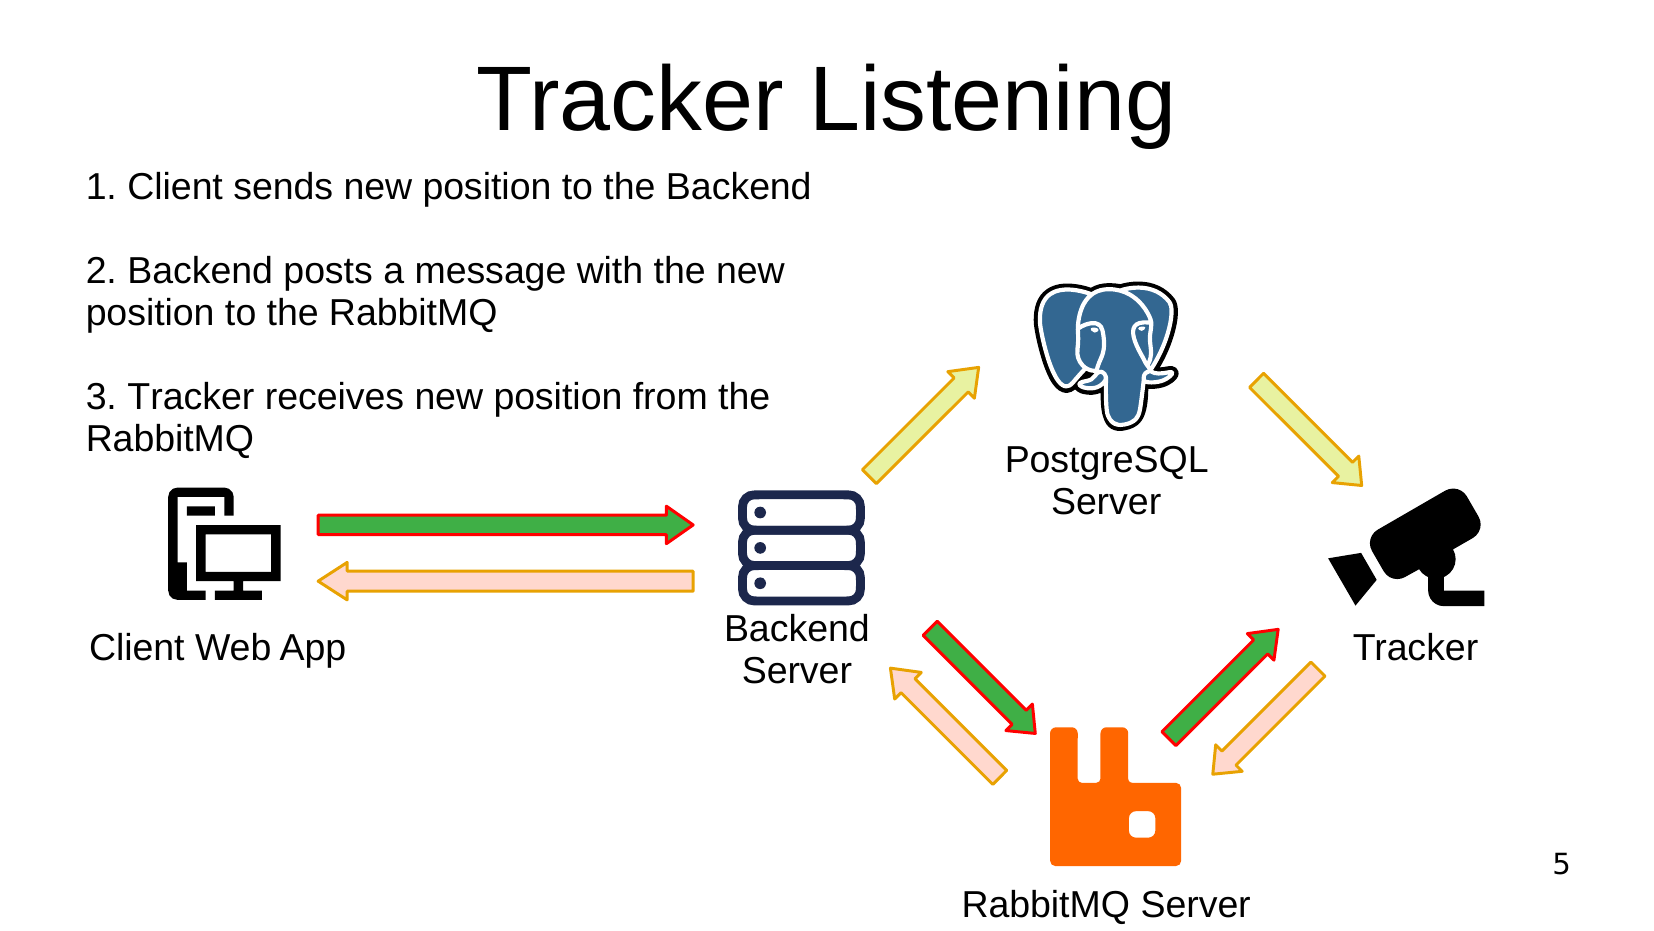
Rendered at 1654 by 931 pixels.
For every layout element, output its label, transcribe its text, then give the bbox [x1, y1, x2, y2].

picture [149, 544, 300, 618]
picture [1050, 727, 1182, 867]
text_box [882, 367, 979, 479]
text_box RabbitMQ Server [937, 876, 1276, 931]
picture [1312, 449, 1501, 638]
title Tracker Listening [472, 10, 1182, 188]
text_box [1212, 662, 1326, 775]
text_box [923, 621, 1036, 734]
text_box PostgreSQL Server [937, 431, 1276, 531]
text_box [890, 668, 1007, 785]
text_box [318, 562, 694, 600]
picture [1031, 281, 1182, 431]
text_box Client Web App [74, 618, 375, 694]
text_box [1161, 629, 1279, 746]
text_box [1249, 373, 1362, 486]
text_box Tracker [1293, 618, 1538, 694]
text_box 1. Client sends new position to the Backend 2. Backend posts a message with the new position to the RabbitMQ 3. Tracker receives new position from the RabbitMQ [85, 165, 882, 544]
text_box Backend Server [675, 600, 919, 699]
picture [730, 544, 873, 600]
